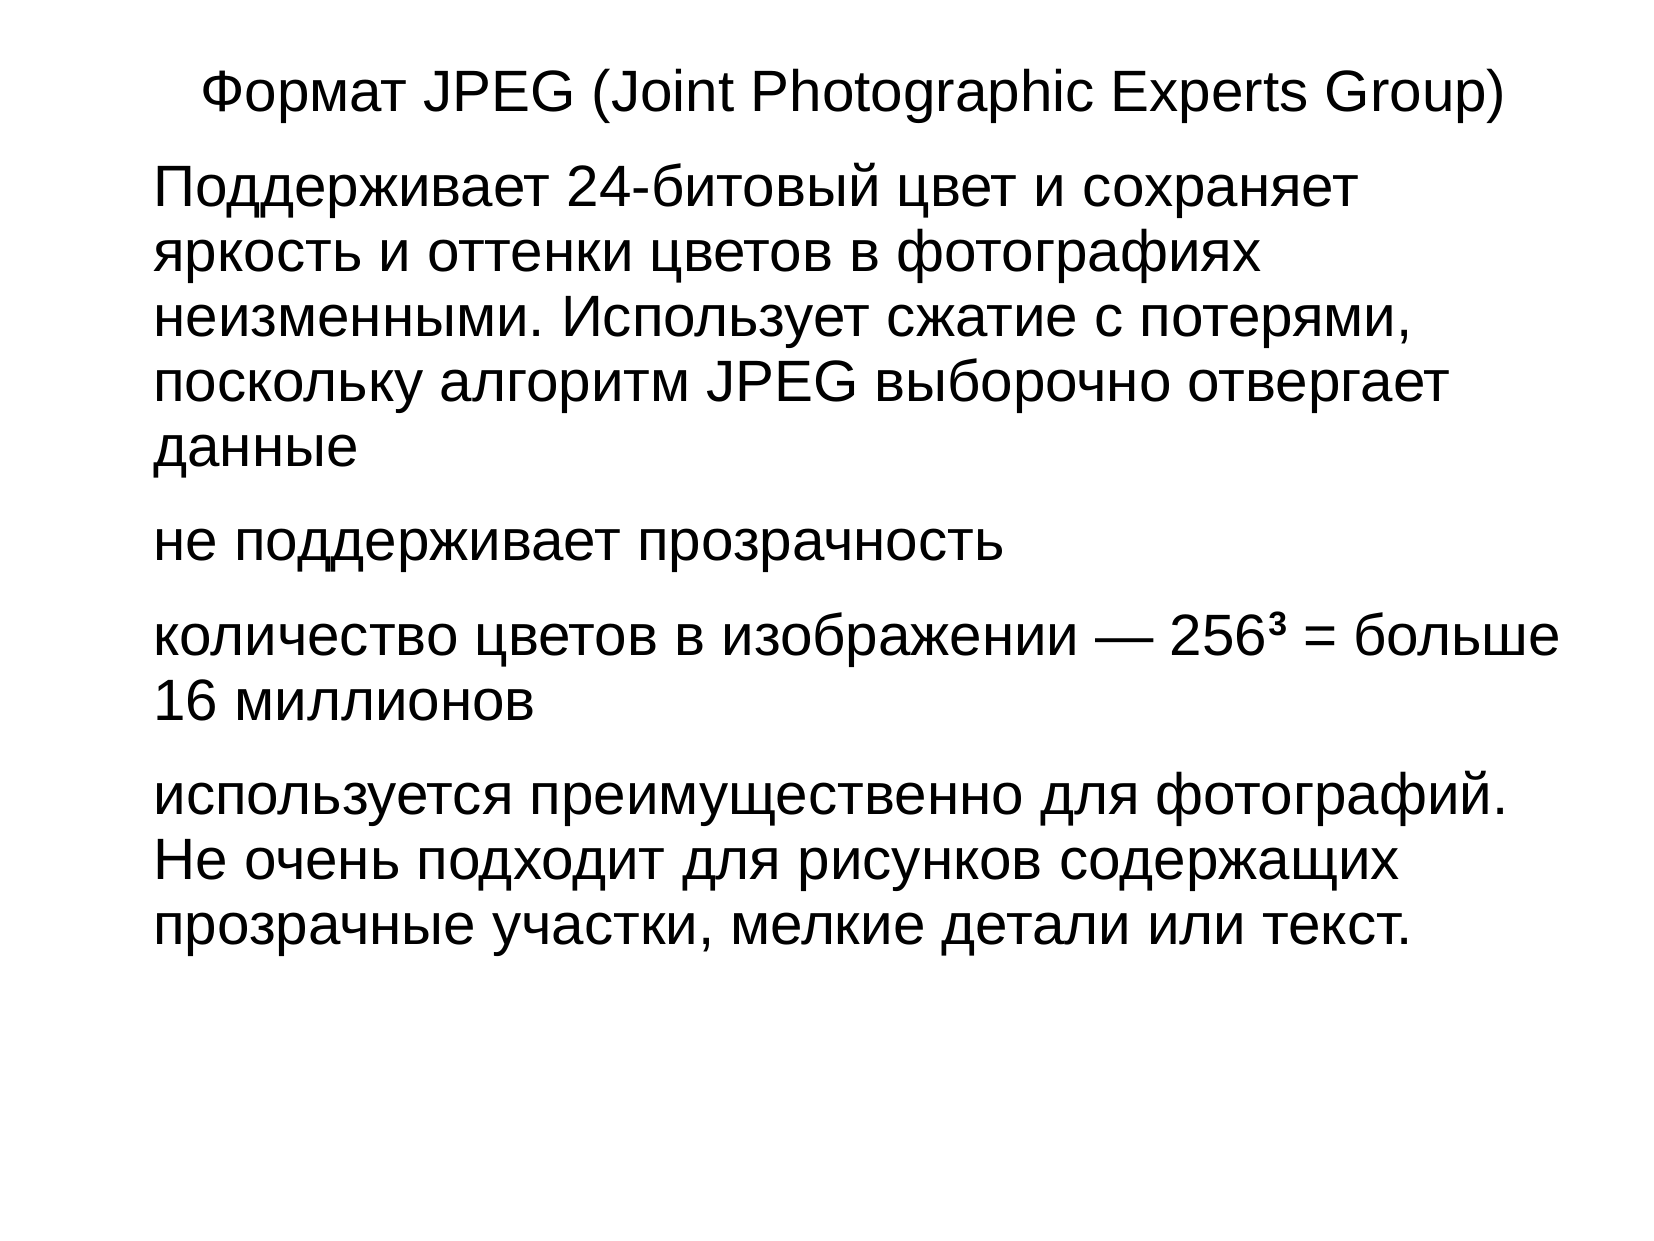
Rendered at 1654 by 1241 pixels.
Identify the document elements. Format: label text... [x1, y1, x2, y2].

list Формат JPEG (Joint Photographic Experts Group) Поддерживает 24-битовый цвет и сохраняет яркость и оттенки цветов в фотографиях неизменными. Использует сжатие с потерями, поскольку алгоритм JPEG выборочно отвергает данные не поддерживает прозрачность количество цветов в изображении — 2563 = больше 16 миллионов используется преимущественно для фотографий. Не очень подходит для рисунков содержащих прозрачные участки, мелкие детали или текст. [82, 59, 1571, 1211]
